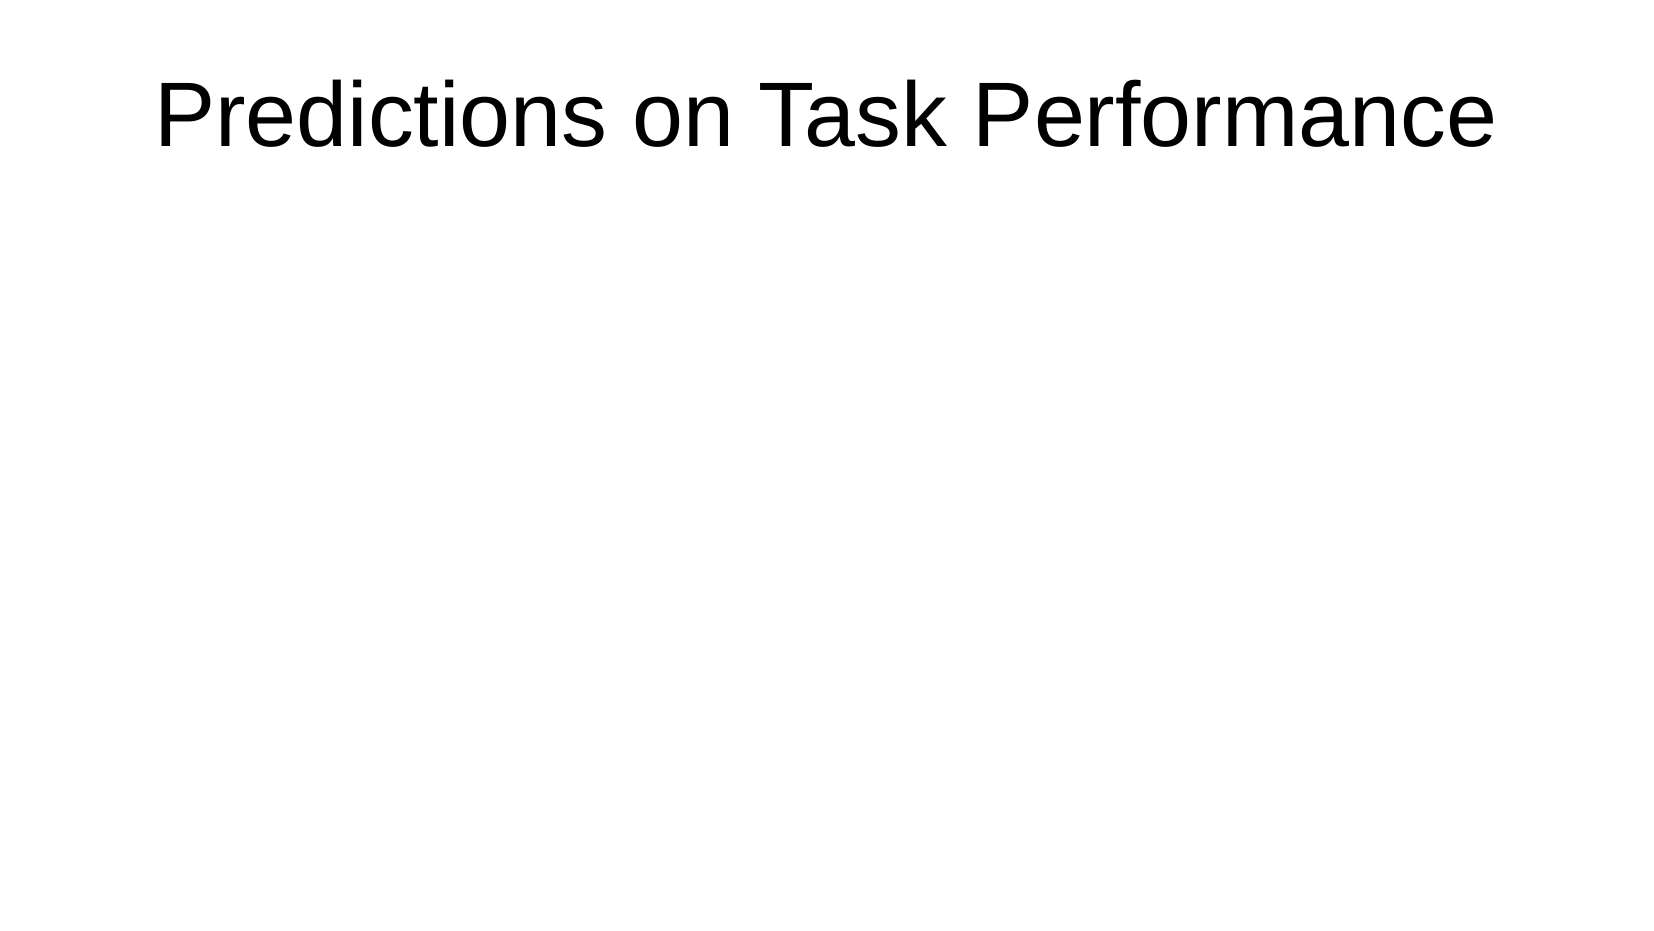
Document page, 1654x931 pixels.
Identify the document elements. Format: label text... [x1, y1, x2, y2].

title Predictions on Task Performance [82, 37, 1571, 193]
